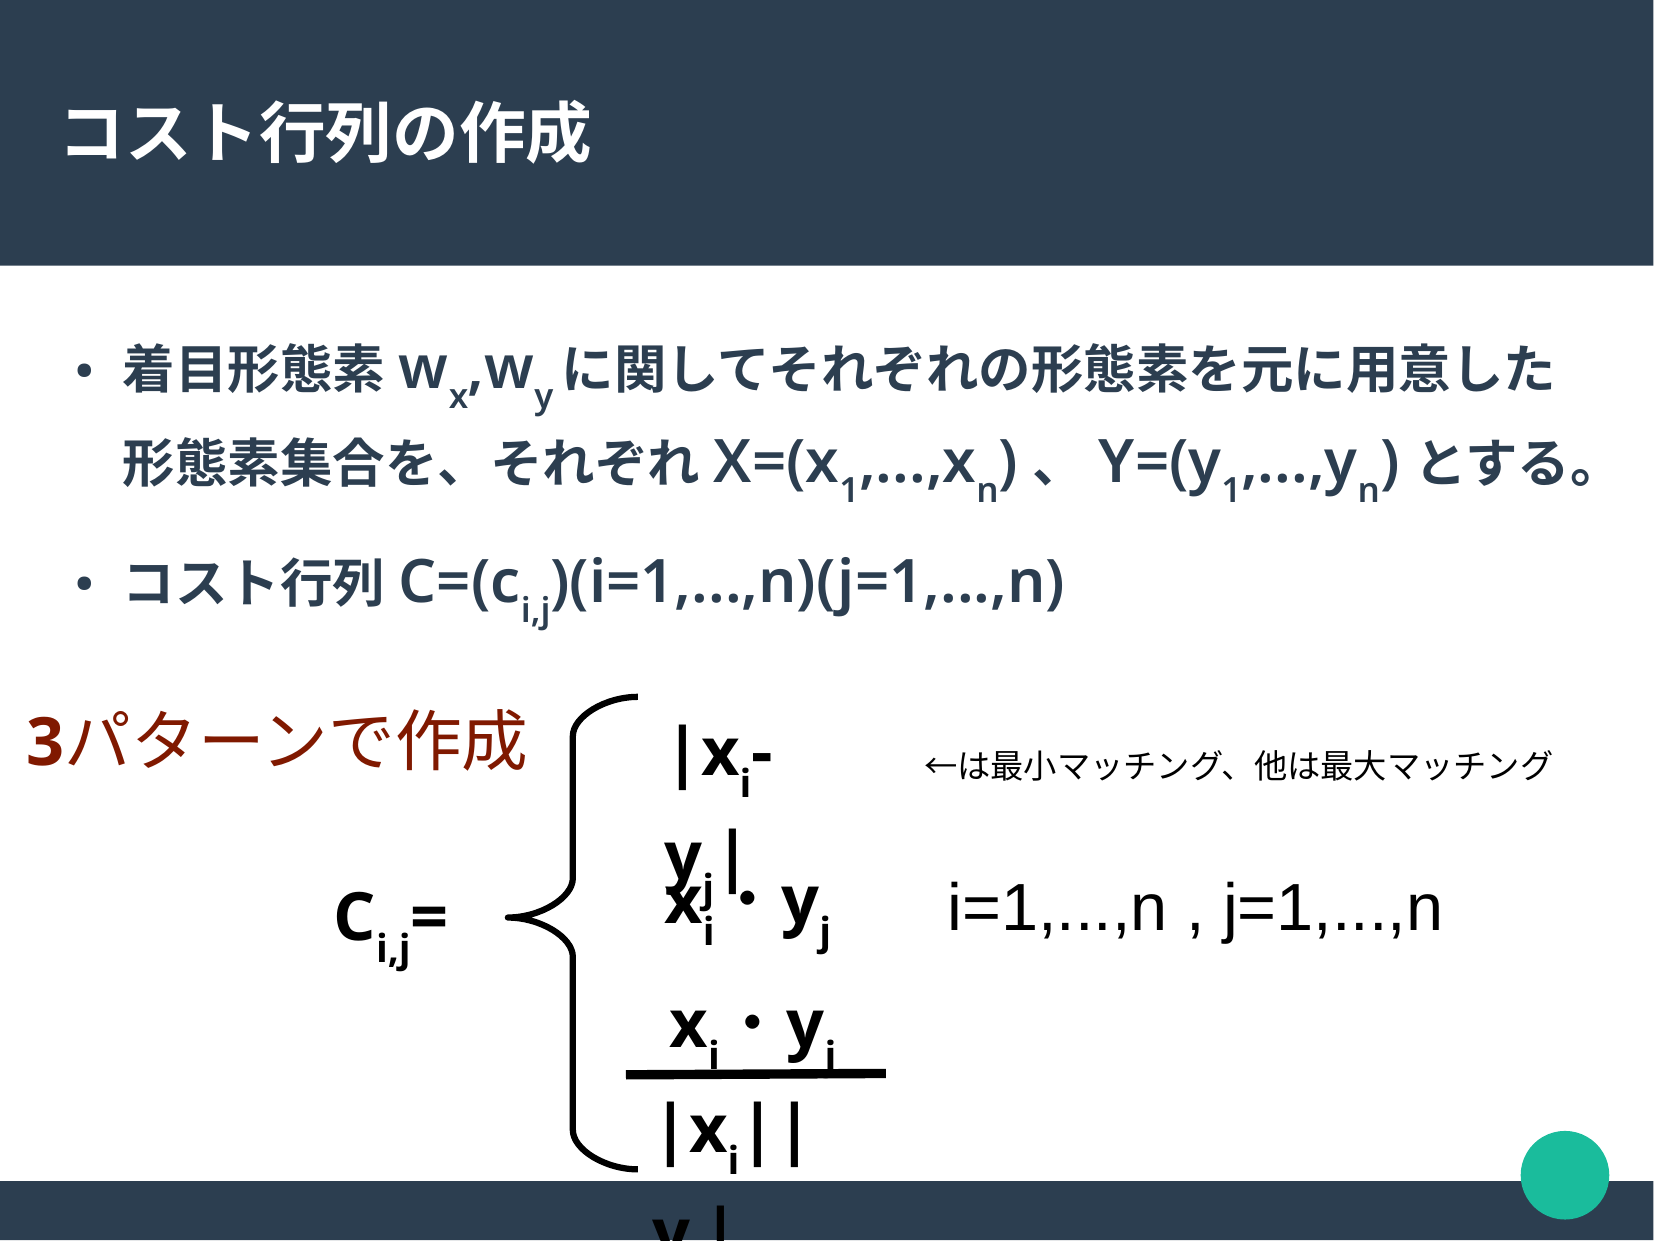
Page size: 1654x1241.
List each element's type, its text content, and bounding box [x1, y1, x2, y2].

text_box |xi||yj| [637, 1079, 886, 1187]
text_box i=1,...,n , j=1,...,n [897, 862, 1501, 957]
text_box Ci,j= [318, 862, 497, 976]
list 着目形態素wx,wyに関してそれぞれの形態素を元に用意した形態素集合を、それぞれX=(x1,...,xn)、Y=(y1,...,yn)とする。 コスト行列C=(ci,j)(i=1,...,n)(j=1,...,n) [59, 324, 1595, 674]
text_box |xi-yj| [649, 696, 875, 810]
text_box ←は最小マッチング、他は最大マッチング [874, 732, 1571, 814]
text_box xi・yj [654, 962, 868, 1069]
text_box xi・yj [649, 838, 863, 952]
title コスト行列の作成 [59, 49, 1595, 207]
text_box 3パターンで作成 [11, 680, 603, 780]
